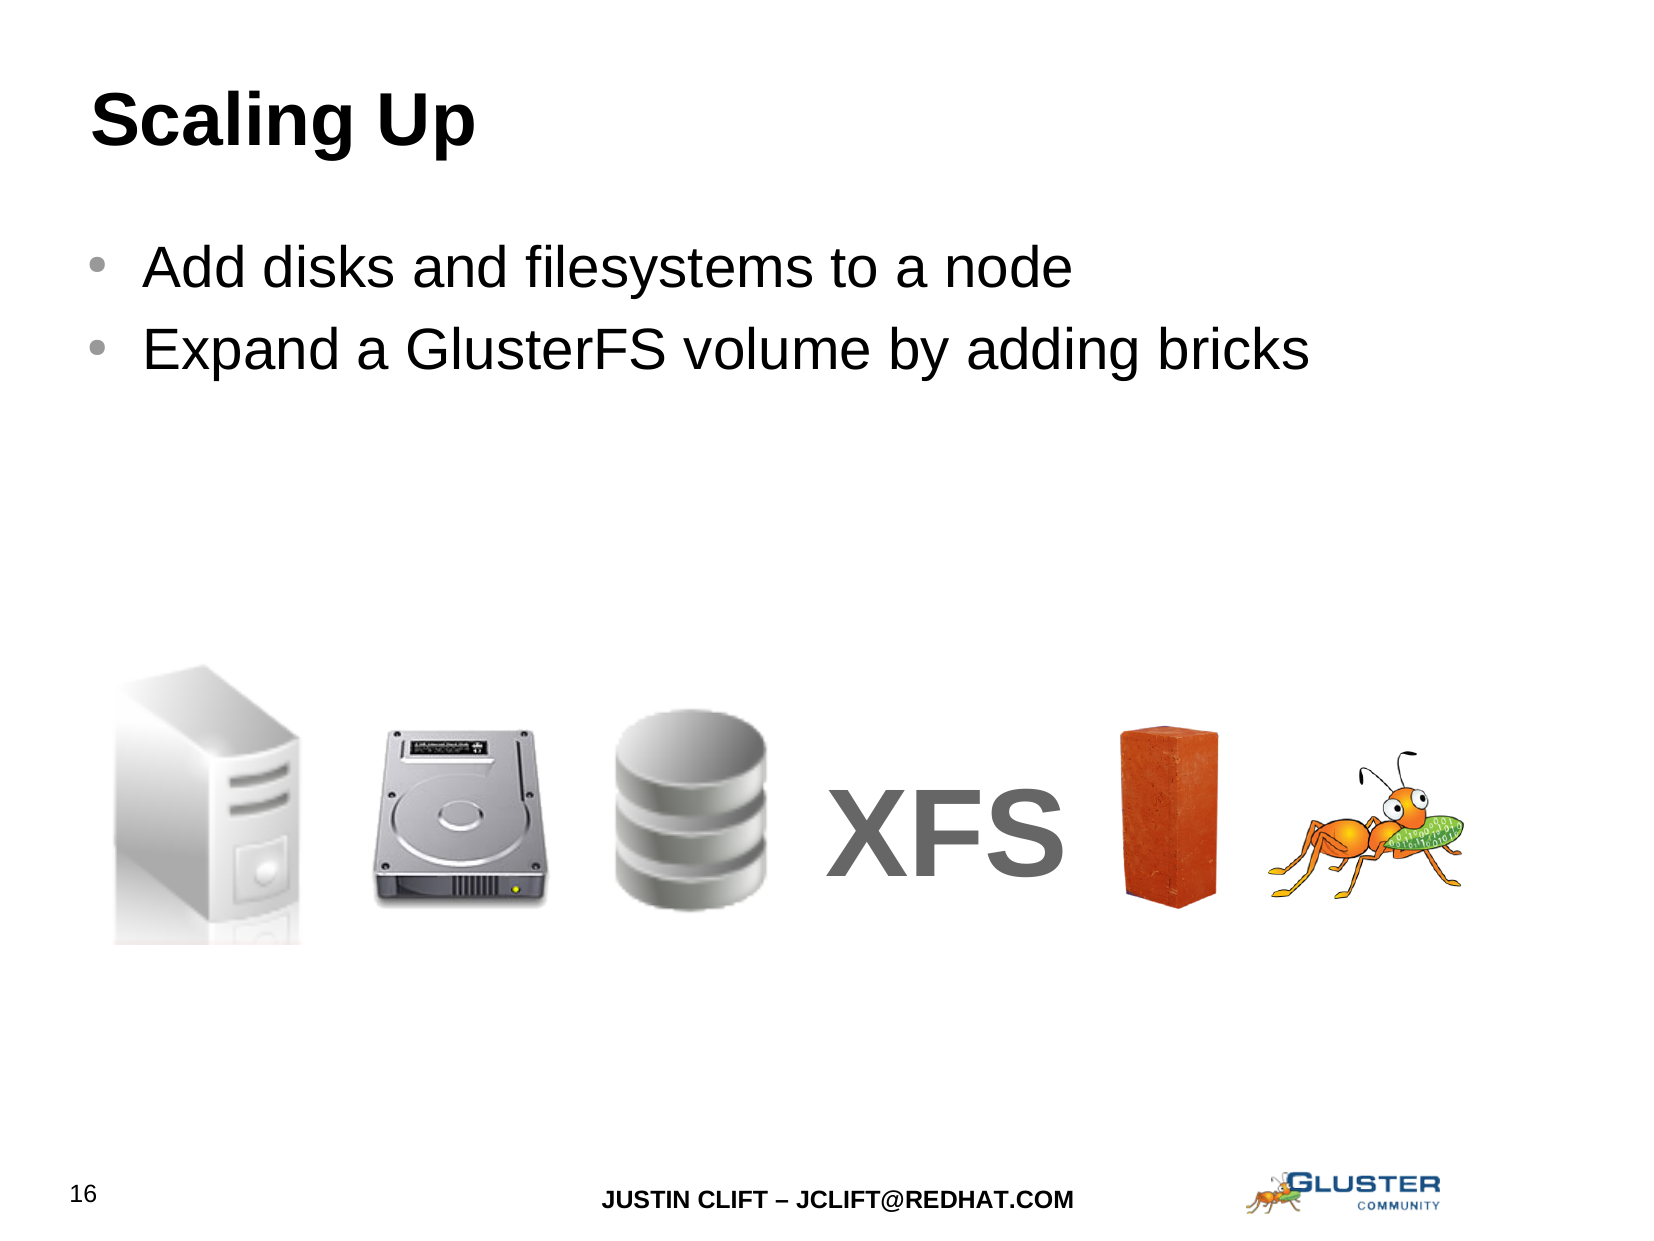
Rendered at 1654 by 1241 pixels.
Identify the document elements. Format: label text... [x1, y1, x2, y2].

title Scaling Up [90, 15, 1579, 223]
picture [1246, 1170, 1440, 1215]
picture [613, 700, 778, 918]
picture [1104, 716, 1235, 918]
picture [1265, 749, 1466, 901]
picture [105, 659, 312, 946]
picture [365, 723, 558, 915]
list Add disks and filesystems to a node Expand a GlusterFS volume by adding bricks [86, 232, 1576, 1111]
list XFS [825, 760, 1081, 901]
